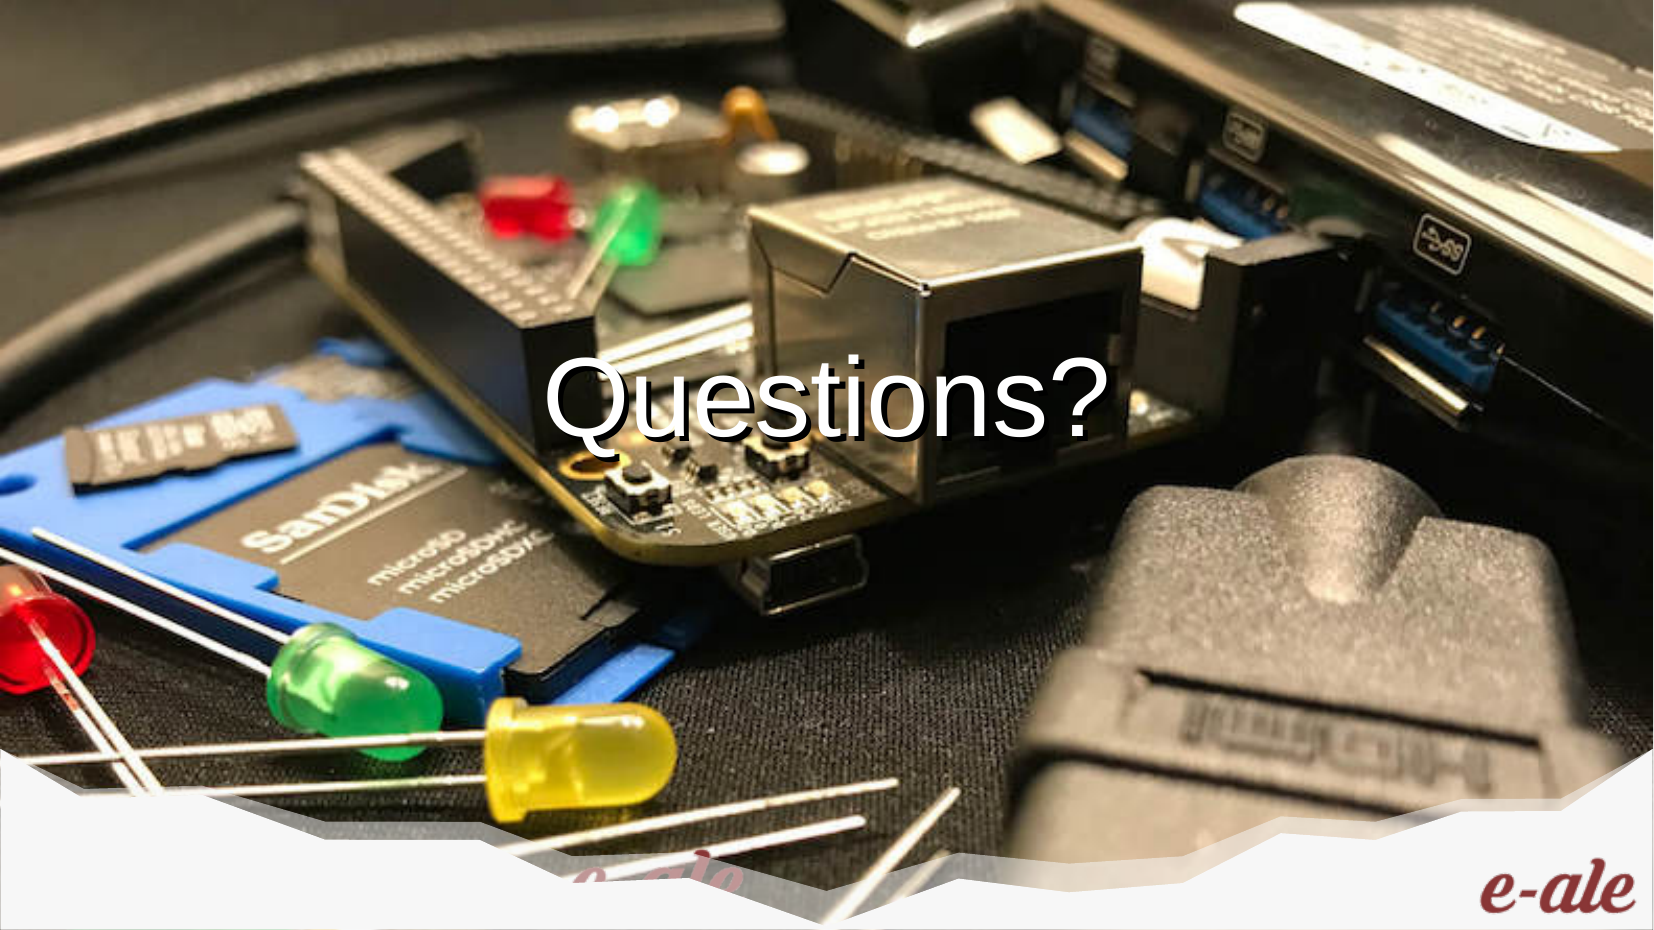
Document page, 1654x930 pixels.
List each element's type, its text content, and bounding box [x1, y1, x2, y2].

subtitle Questions? [82, 37, 1571, 757]
picture [0, 0, 1654, 930]
